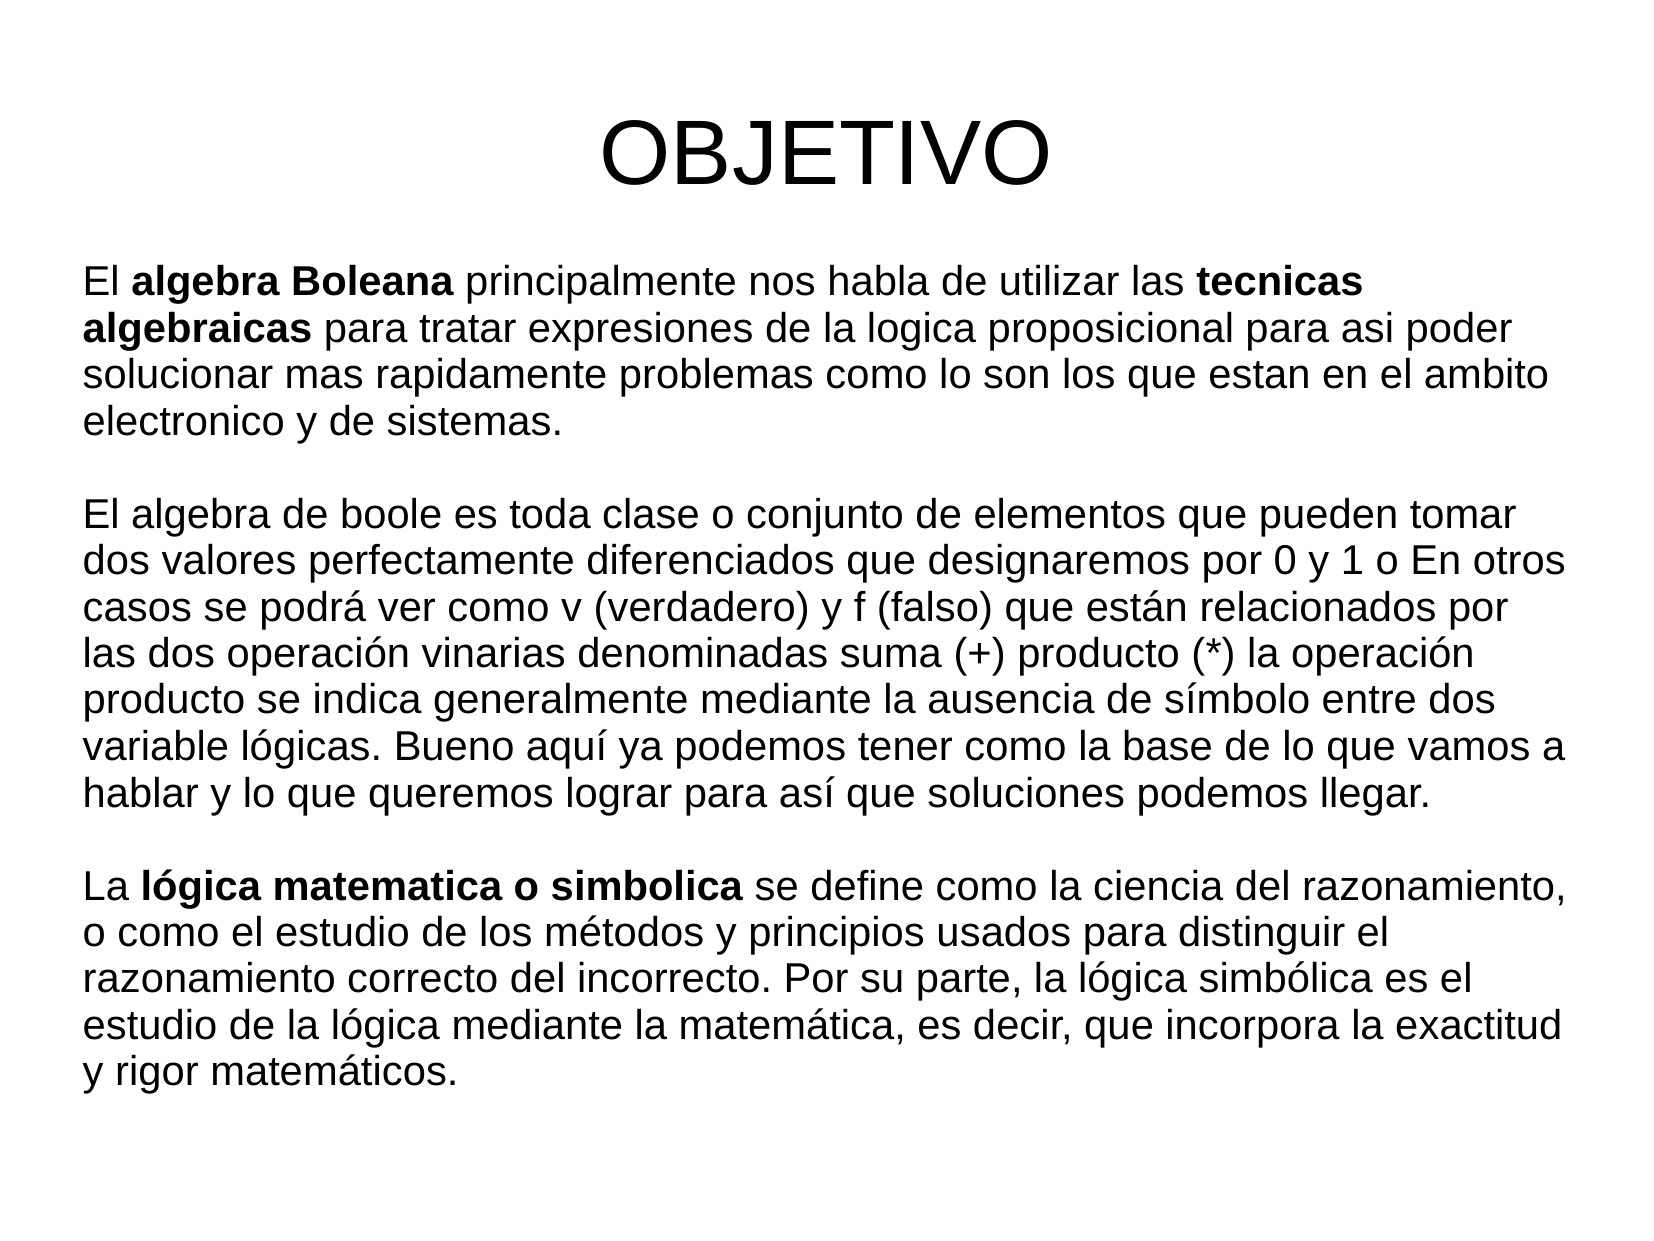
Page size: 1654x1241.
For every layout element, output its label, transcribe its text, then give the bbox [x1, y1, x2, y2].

title OBJETIVO [82, 49, 1571, 253]
subtitle El algebra Boleana principalmente nos habla de utilizar las tecnicas algebraicas para tratar expresiones de la logica proposicional para asi poder solucionar mas rapidamente problemas como lo son los que estan en el ambito electronico y de sistemas. El algebra de boole es toda clase o conjunto de elementos que pueden tomar dos valores perfectamente diferenciados que designaremos por 0 y 1 o En otros casos se podrá ver como v (verdadero) y f (falso) que están relacionados por las dos operación vinarias denominadas suma (+) producto (*) la operación producto se indica generalmente mediante la ausencia de símbolo entre dos variable lógicas. Bueno aquí ya podemos tener como la base de lo que vamos a hablar y lo que queremos lograr para así que soluciones podemos llegar. La lógica matematica o simbolica se define como la ciencia del razonamiento, o como el estudio de los métodos y principios usados para distinguir el razonamiento correcto del incorrecto. Por su parte, la lógica simbólica es el estudio de la lógica mediante la matemática, es decir, que incorpora la exactitud y rigor matemáticos. [82, 253, 1571, 1146]
